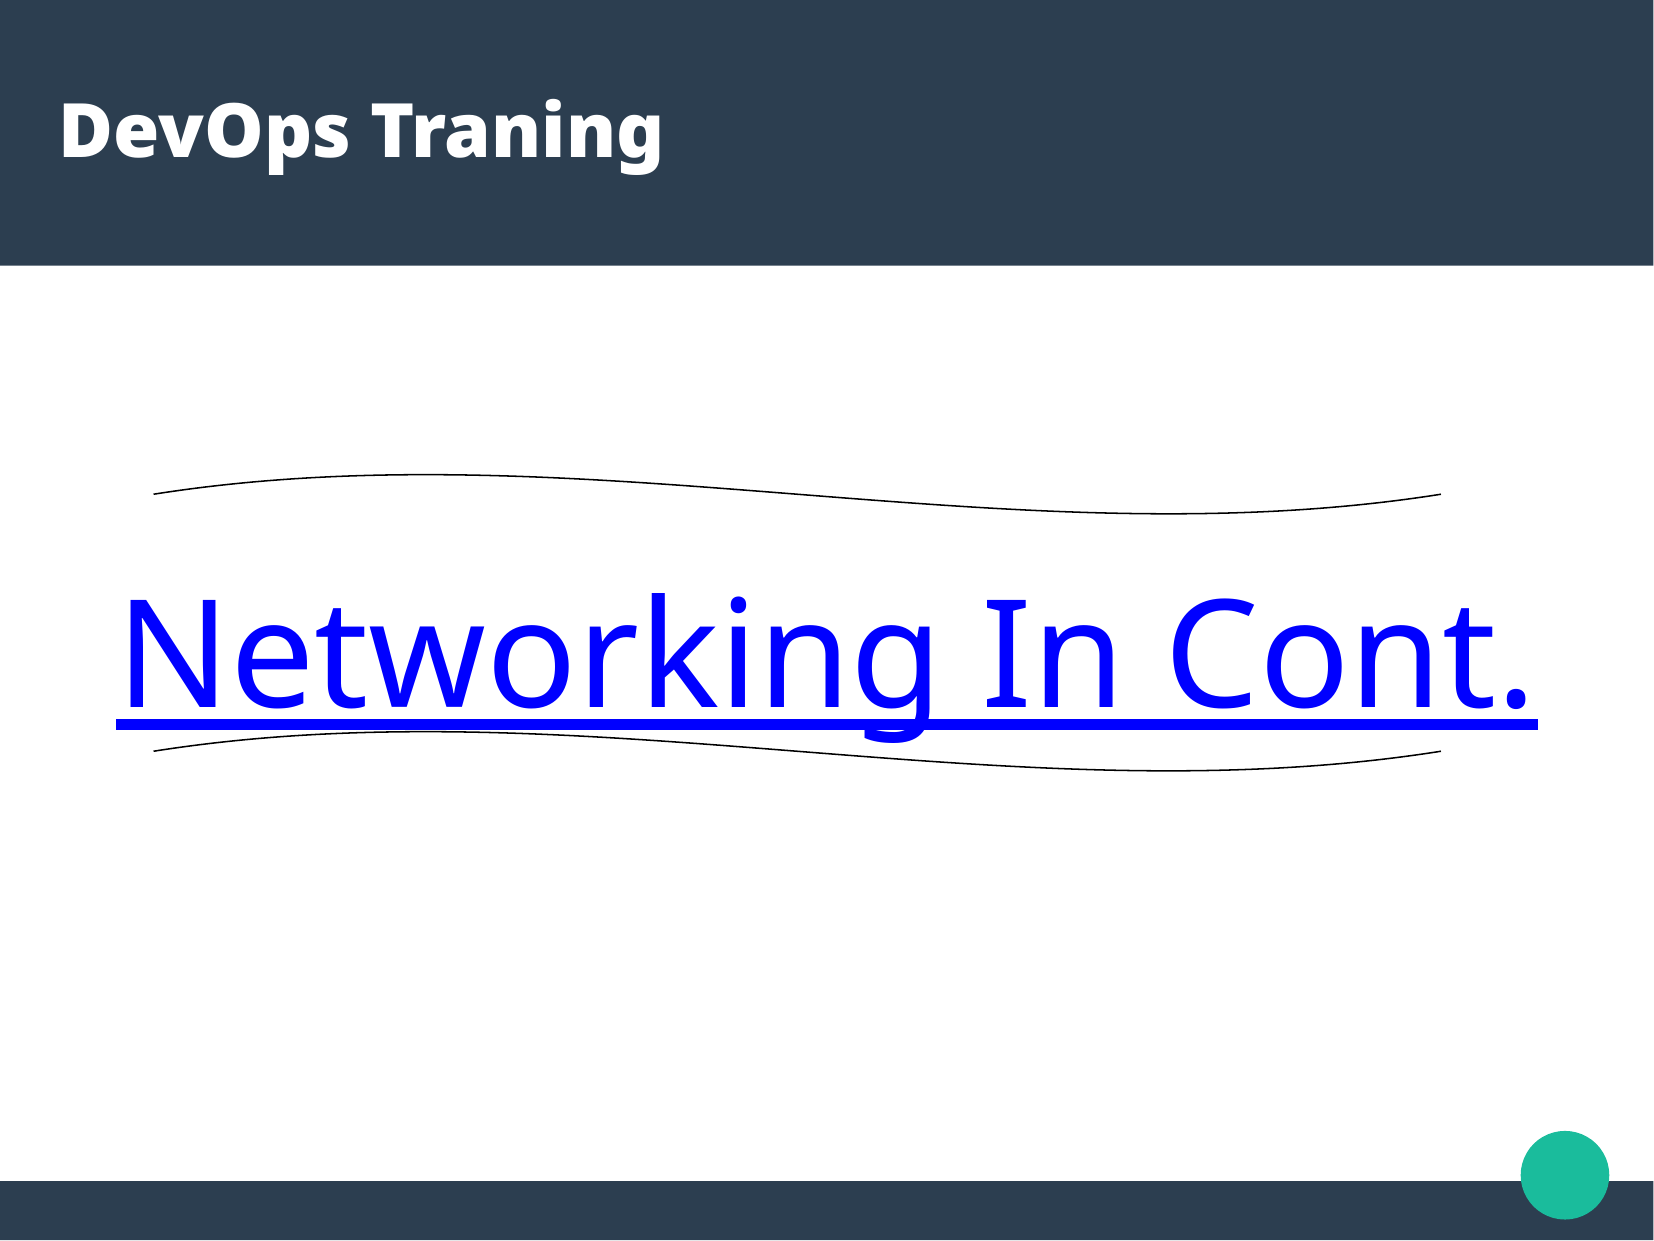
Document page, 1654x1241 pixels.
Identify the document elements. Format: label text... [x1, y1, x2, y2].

subtitle Networking In Cont. [82, 290, 1571, 1010]
title DevOps Traning [59, 49, 1595, 207]
